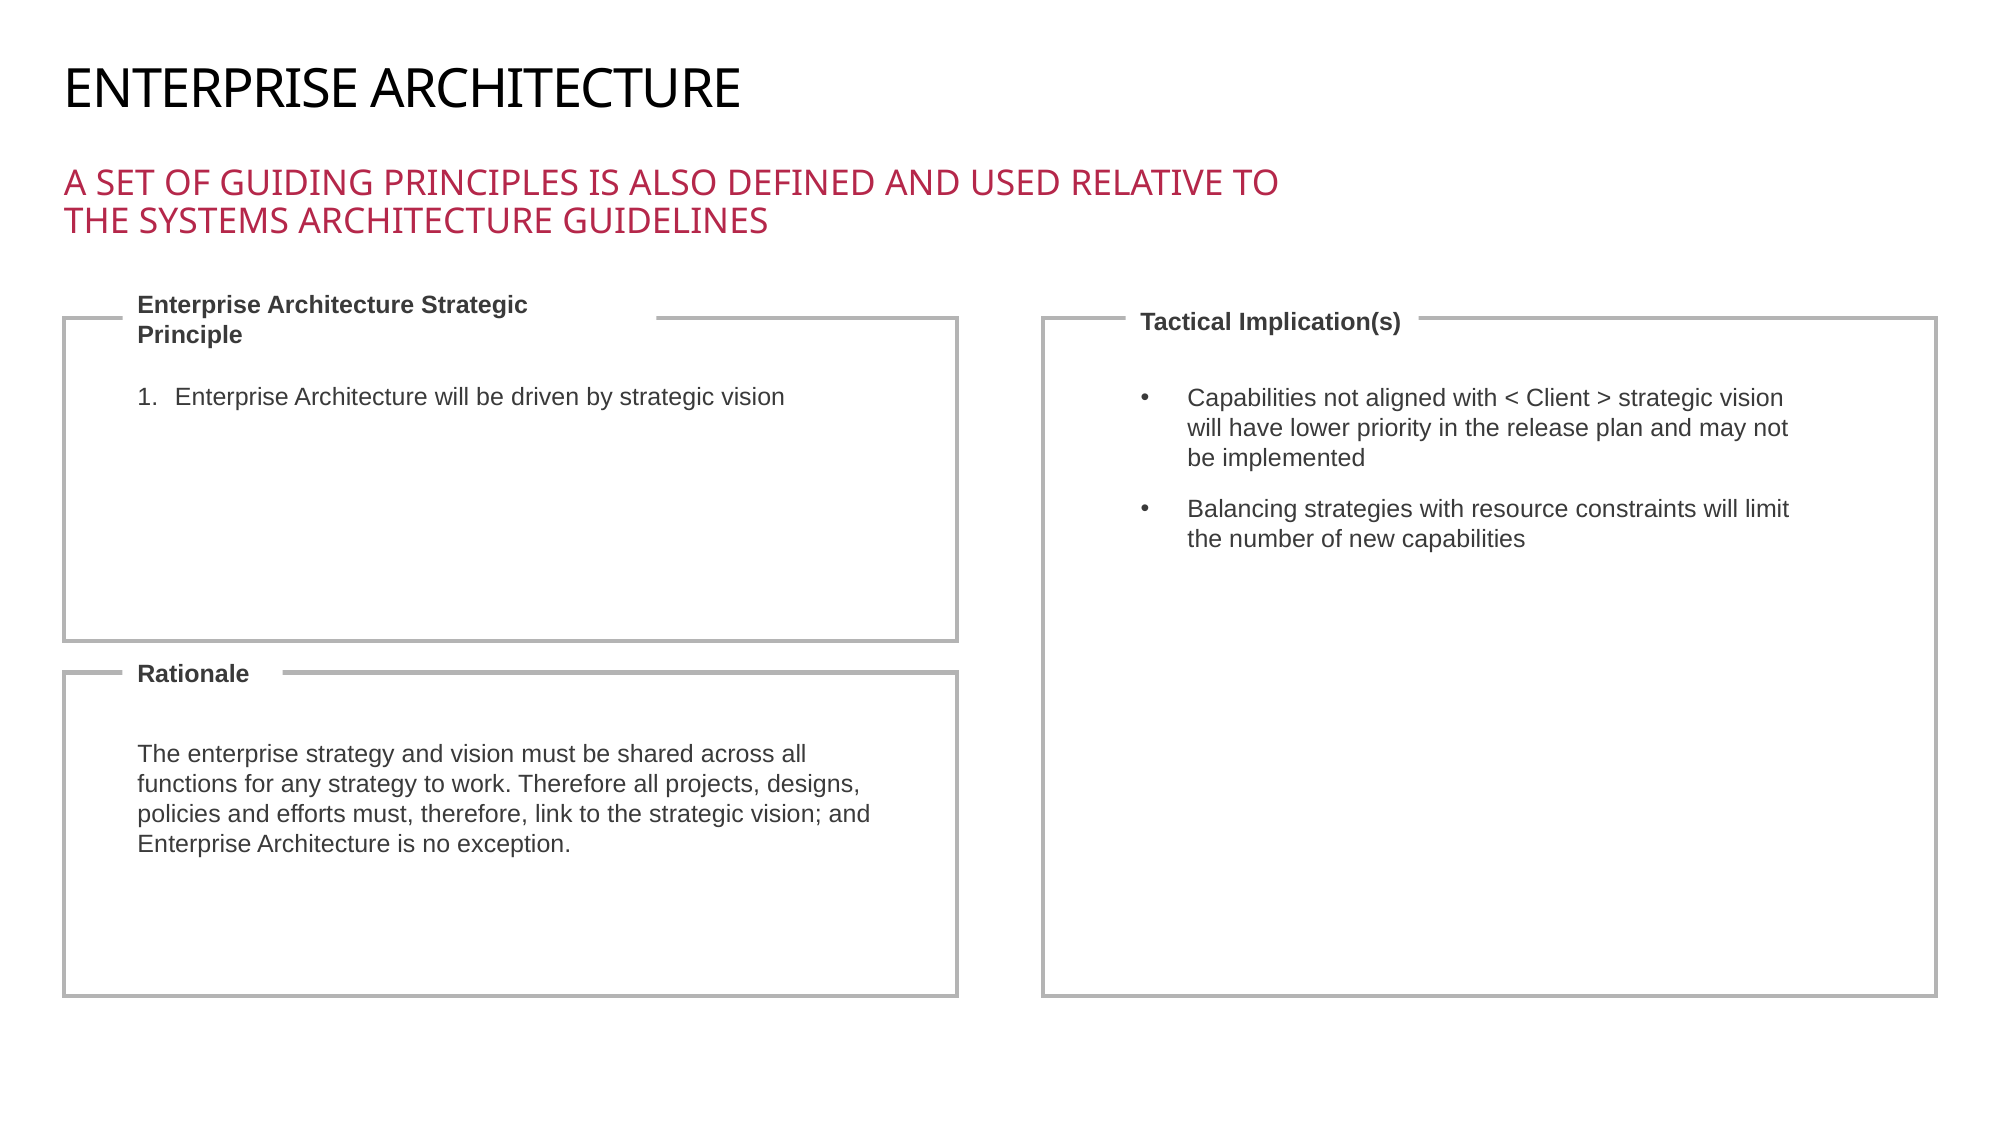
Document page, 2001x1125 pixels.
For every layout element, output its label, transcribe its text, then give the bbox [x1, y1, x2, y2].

text_box Enterprise Architecture [64, 60, 1303, 164]
text_box Enterprise Architecture will be driven by strategic vision [122, 373, 820, 419]
text_box Rationale [122, 645, 283, 700]
text_box Tactical Implication(s) [1125, 293, 1419, 348]
text_box A set of guiding principles is also defined and used relative to the systems architecture guidelines [64, 164, 1303, 200]
text_box Enterprise Architecture Strategic Principle [122, 291, 657, 345]
text_box The enterprise strategy and vision must be shared across all functions for any strategy to work. Therefore all projects, designs, policies and efforts must, therefore, link to the strategic vision; and Enterprise Architecture is no exception. [122, 730, 897, 865]
text_box Capabilities not aligned with < Client > strategic vision will have lower priority in the release plan and may not be implemented Balancing strategies with resource constraints will limit the number of new capabilities [1125, 374, 1823, 560]
